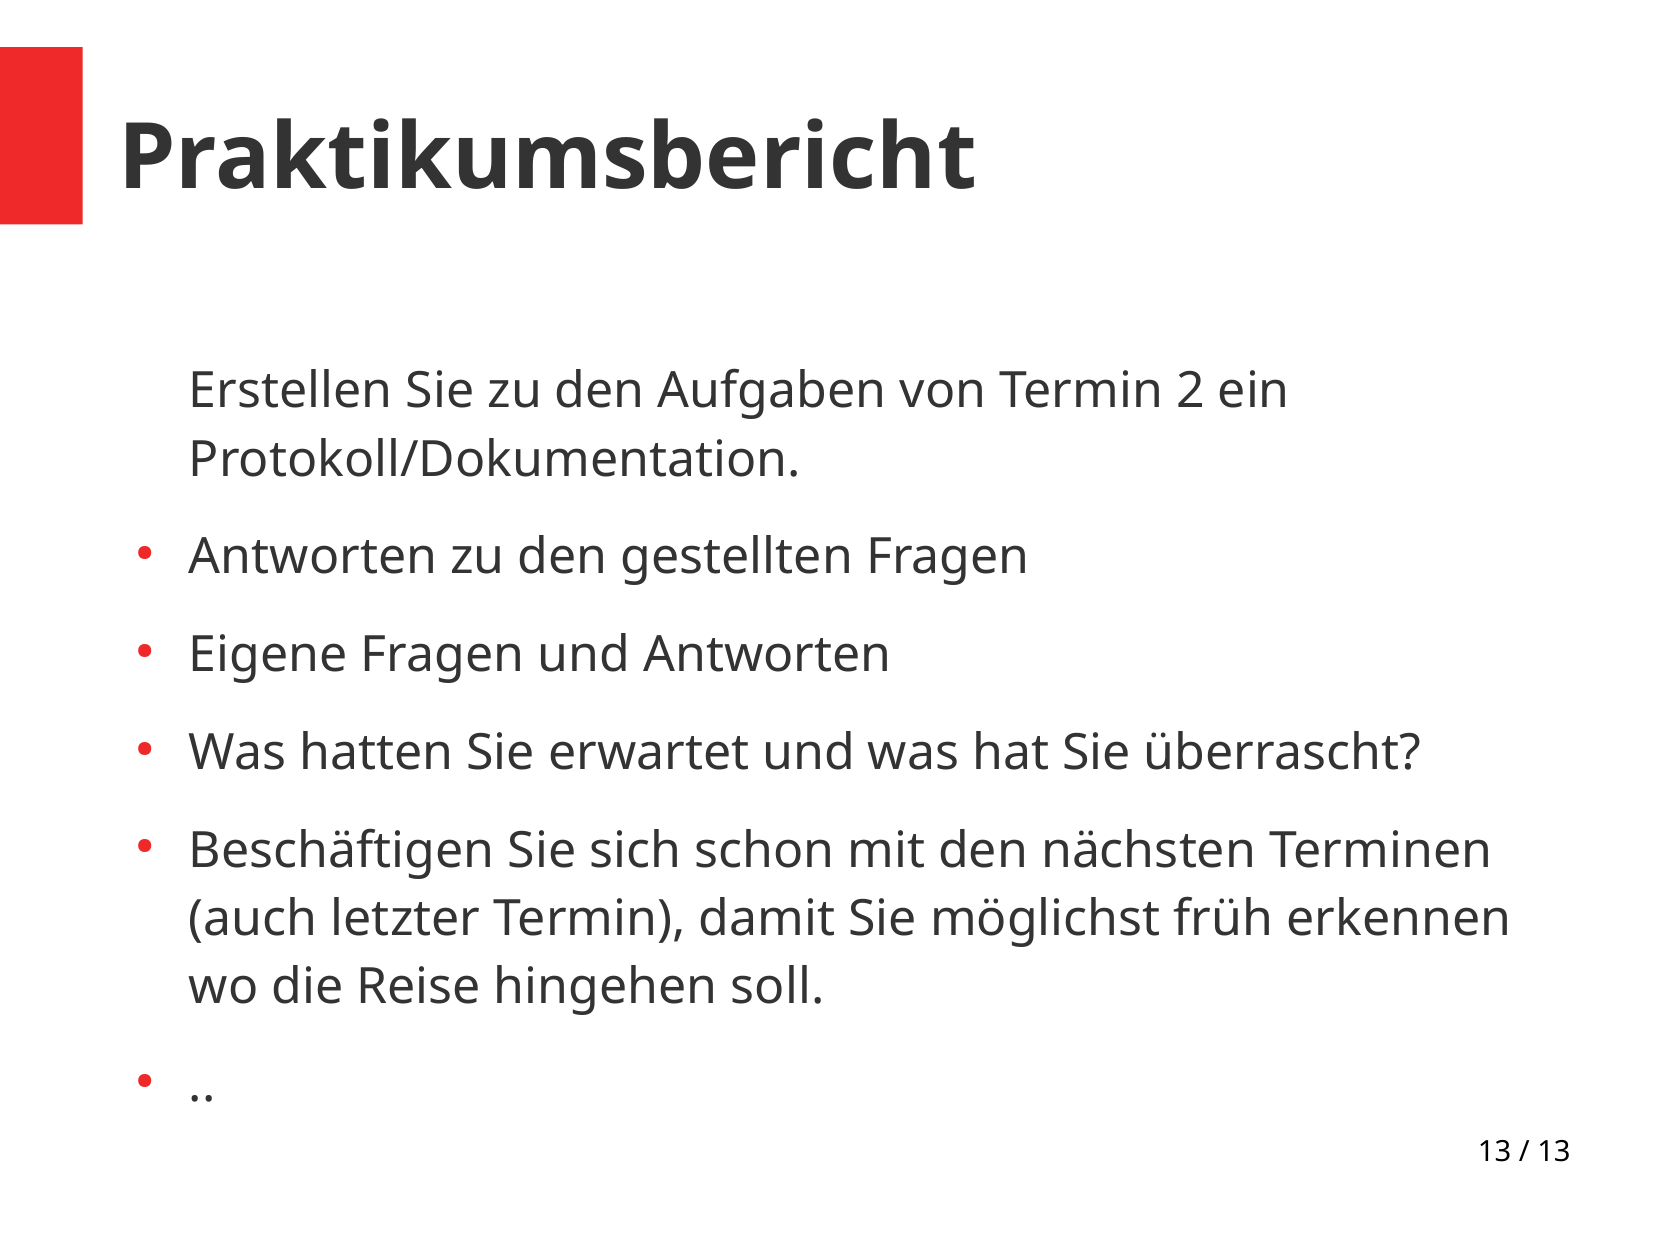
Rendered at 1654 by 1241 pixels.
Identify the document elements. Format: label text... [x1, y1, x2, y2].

list Erstellen Sie zu den Aufgaben von Termin 2 ein Protokoll/Dokumentation. Antworten zu den gestellten Fragen Eigene Fragen und Antworten Was hatten Sie erwartet und was hat Sie überrascht? Beschäftigen Sie sich schon mit den nächsten Terminen (auch letzter Termin), damit Sie möglichst früh erkennen wo die Reise hingehen soll. .. [118, 354, 1536, 1074]
title Praktikumsbericht [118, 49, 1571, 257]
